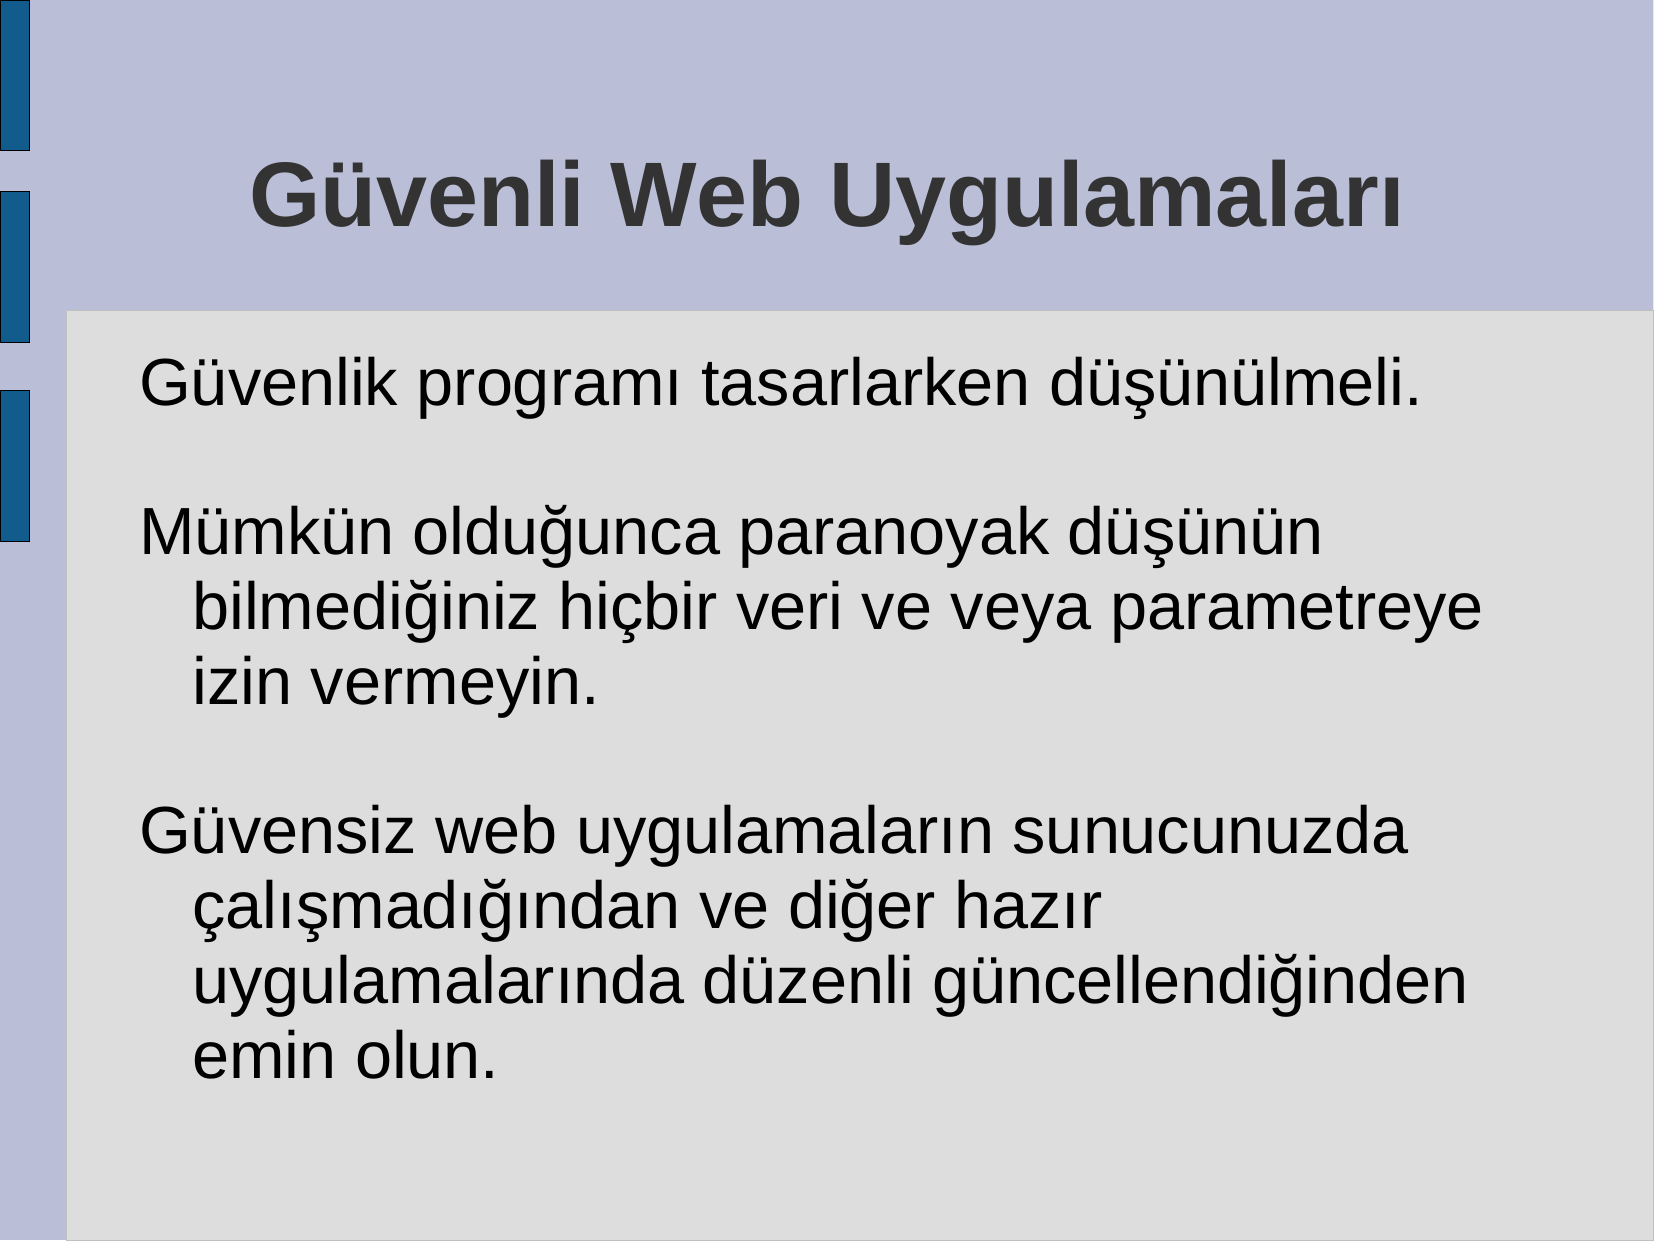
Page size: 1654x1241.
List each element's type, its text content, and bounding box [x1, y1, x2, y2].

title Güvenli Web Uygulamaları [121, 91, 1534, 299]
list Güvenlik programı tasarlarken düşünülmeli. Mümkün olduğunca paranoyak düşünün bilmediğiniz hiçbir veri ve veya parametreye izin vermeyin. Güvensiz web uygulamaların sunucunuzda çalışmadığından ve diğer hazır uygulamalarında düzenli güncellendiğinden emin olun. [121, 344, 1534, 1201]
